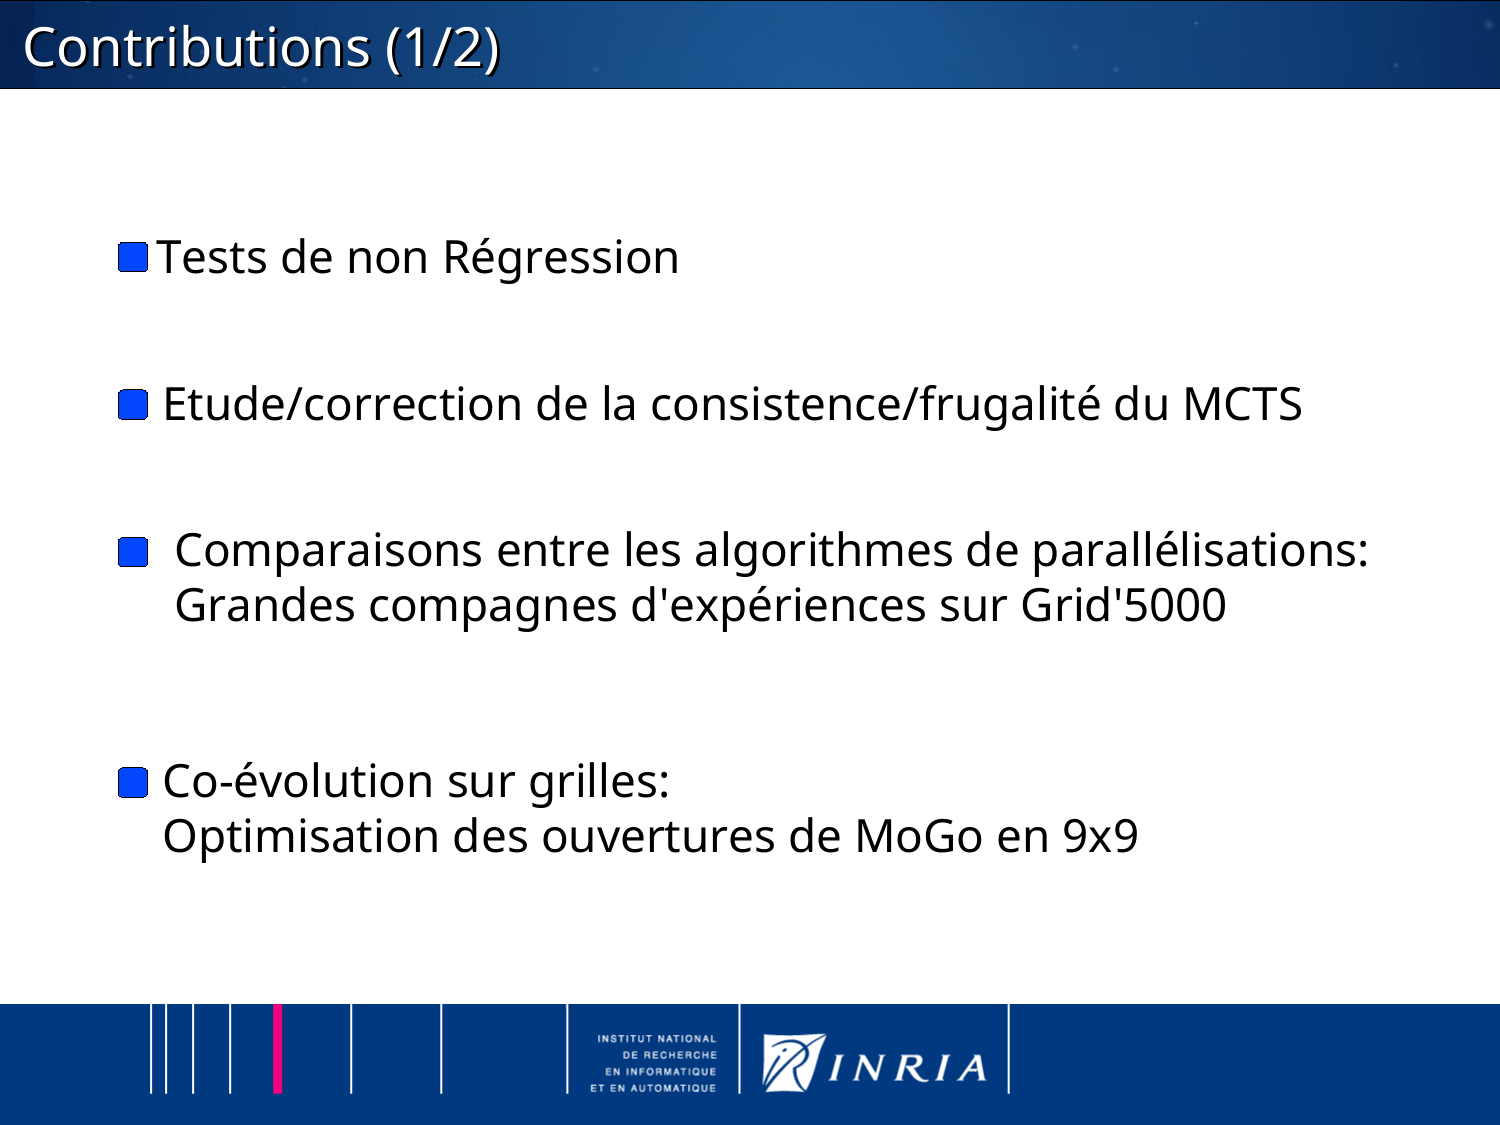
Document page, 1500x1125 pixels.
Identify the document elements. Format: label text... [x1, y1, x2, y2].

text_box Contributions (1/2) [0, 0, 1500, 89]
text_box Etude/correction de la consistence/frugalité du MCTS [135, 367, 1447, 438]
text_box Comparaisons entre les algorithmes de parallélisations: Grandes compagnes d'expériences sur Grid'5000 [159, 513, 1418, 639]
text_box [118, 389, 148, 420]
text_box Tests de non Régression [141, 220, 821, 291]
text_box [118, 242, 148, 272]
text_box Co-évolution sur grilles: Optimisation des ouvertures de MoGo en 9x9 [147, 744, 1211, 869]
text_box [118, 767, 148, 798]
text_box [118, 537, 148, 567]
picture [0, 1004, 1500, 1125]
